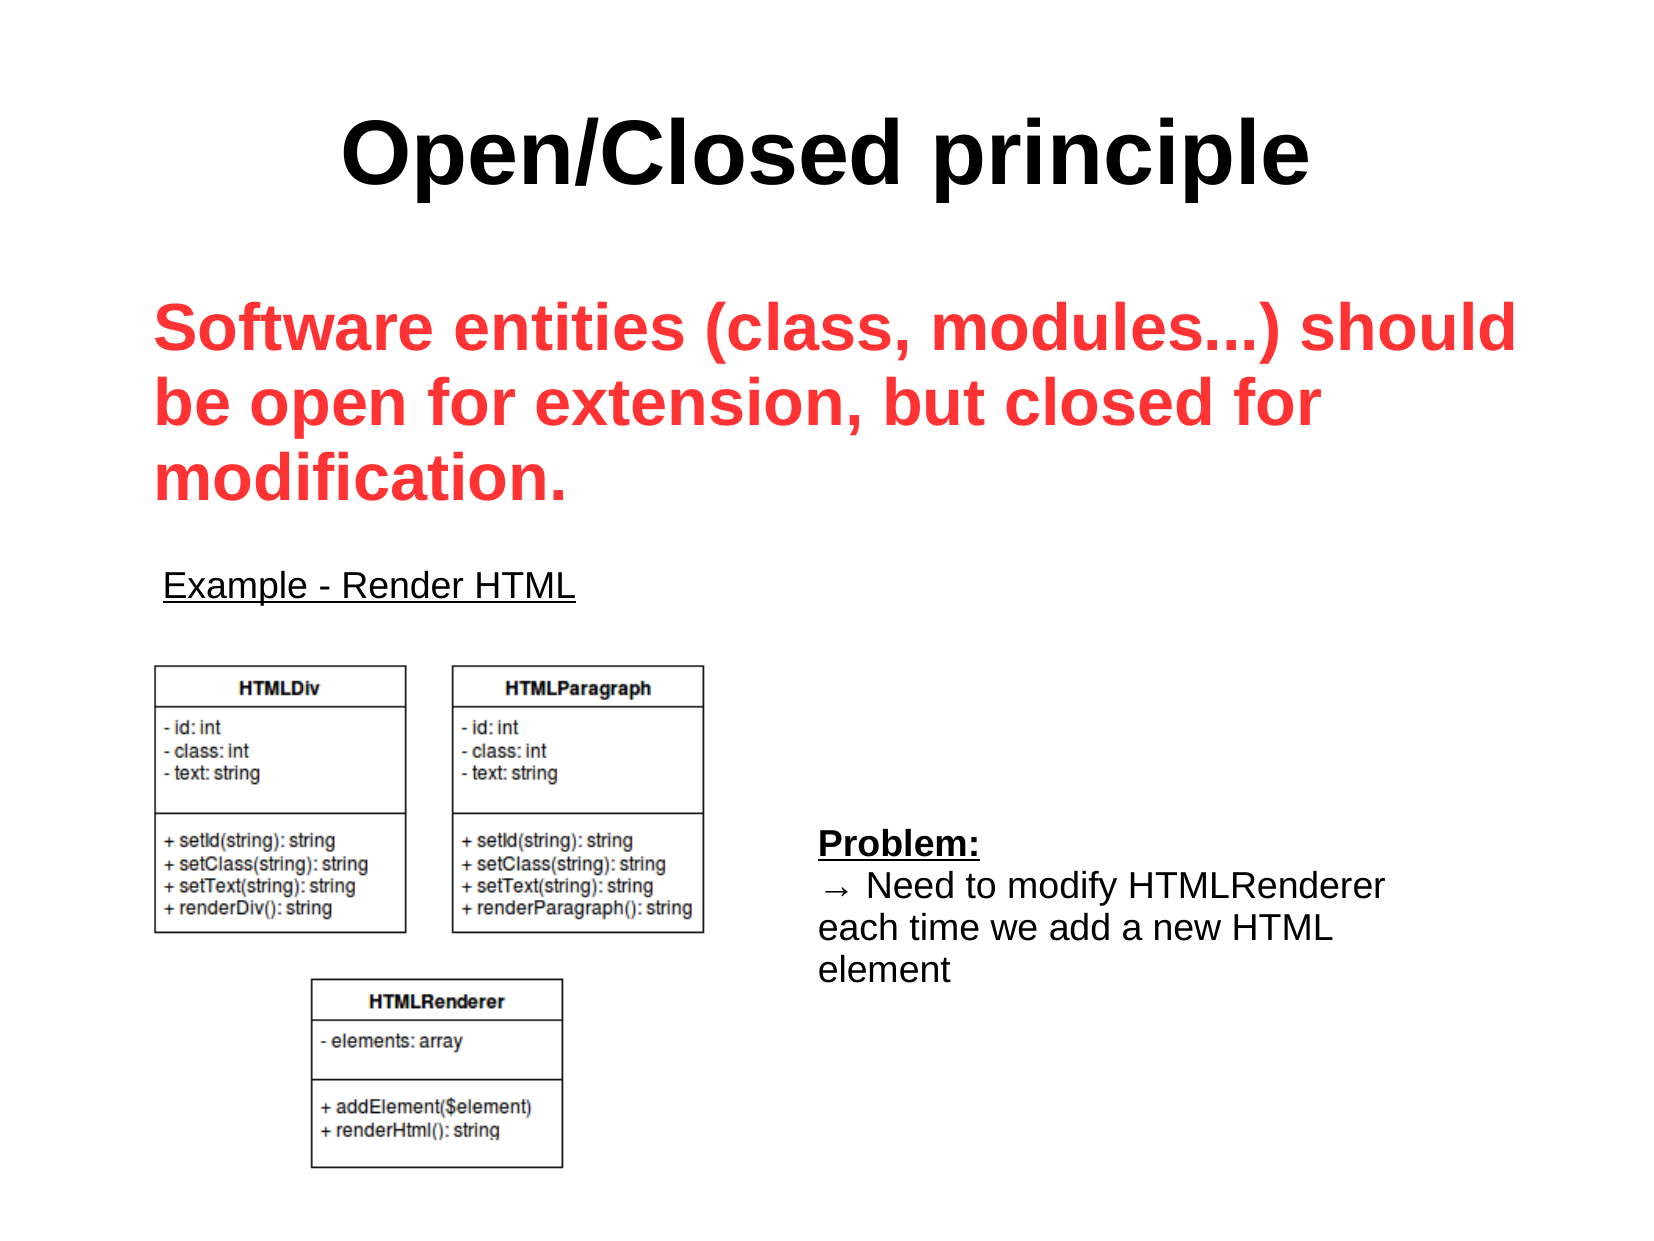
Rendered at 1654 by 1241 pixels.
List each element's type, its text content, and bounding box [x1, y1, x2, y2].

list Software entities (class, modules...) should be open for extension, but closed for modification. [82, 290, 1571, 1010]
text_box Problem: → Need to modify HTMLRenderer each time we add a new HTML element [803, 814, 1465, 998]
title Open/Closed principle [82, 49, 1571, 257]
picture [153, 664, 706, 1170]
text_box Example - Render HTML [147, 557, 1365, 615]
